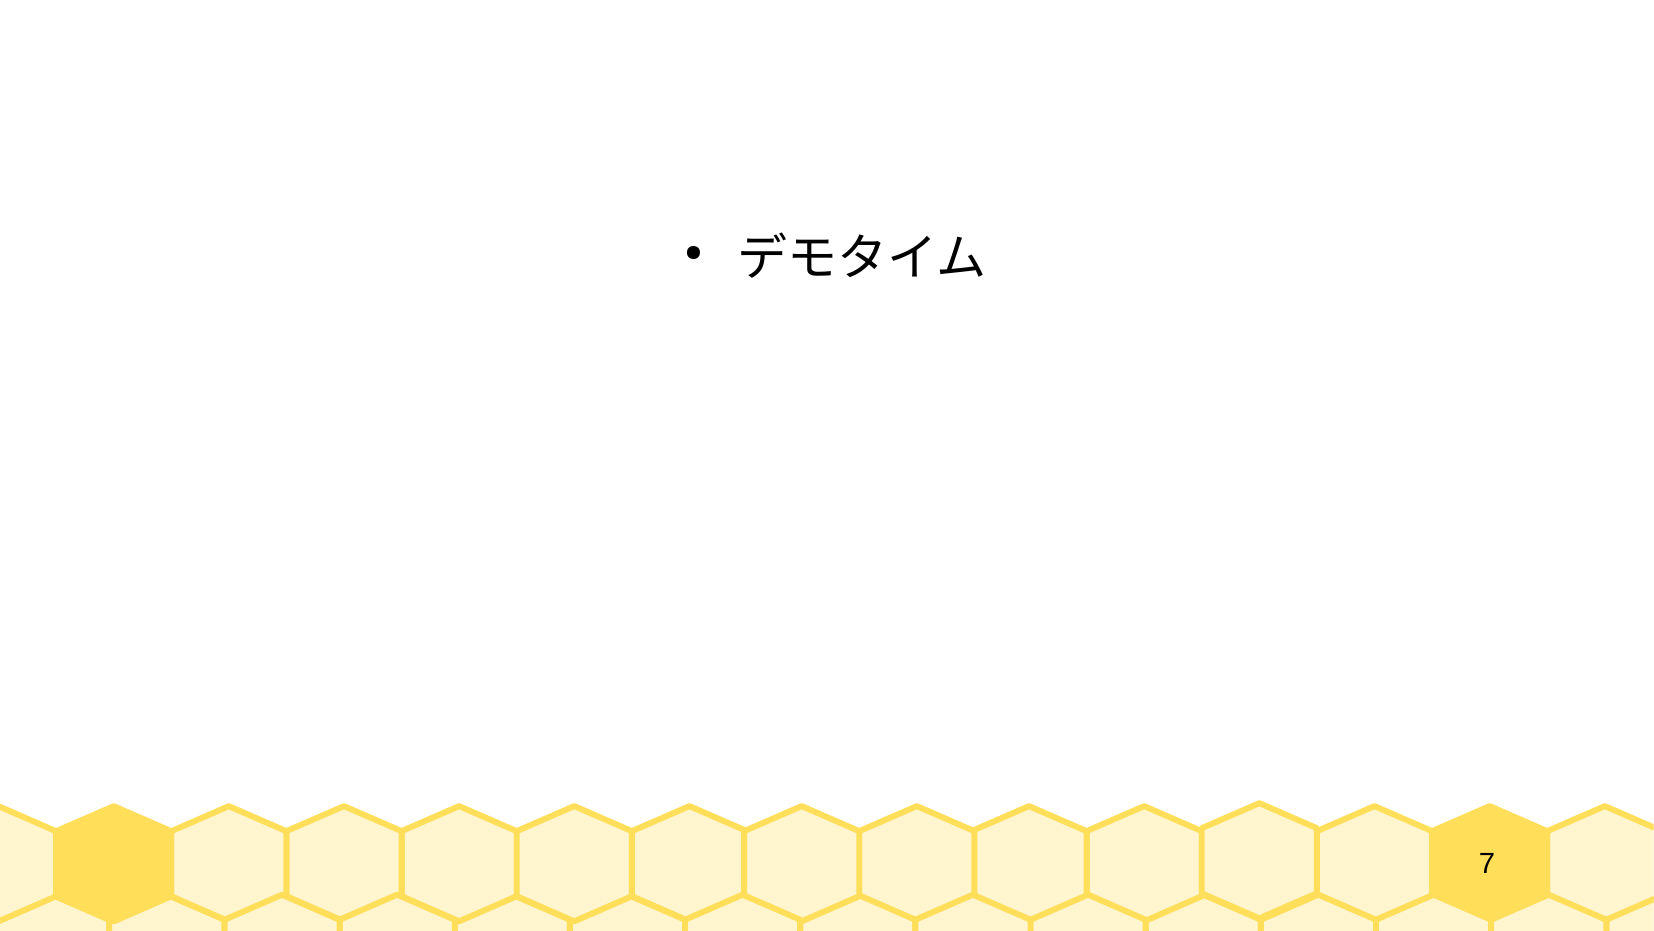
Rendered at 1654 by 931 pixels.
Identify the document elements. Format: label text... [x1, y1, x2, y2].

list デモタイム [82, 217, 1571, 758]
